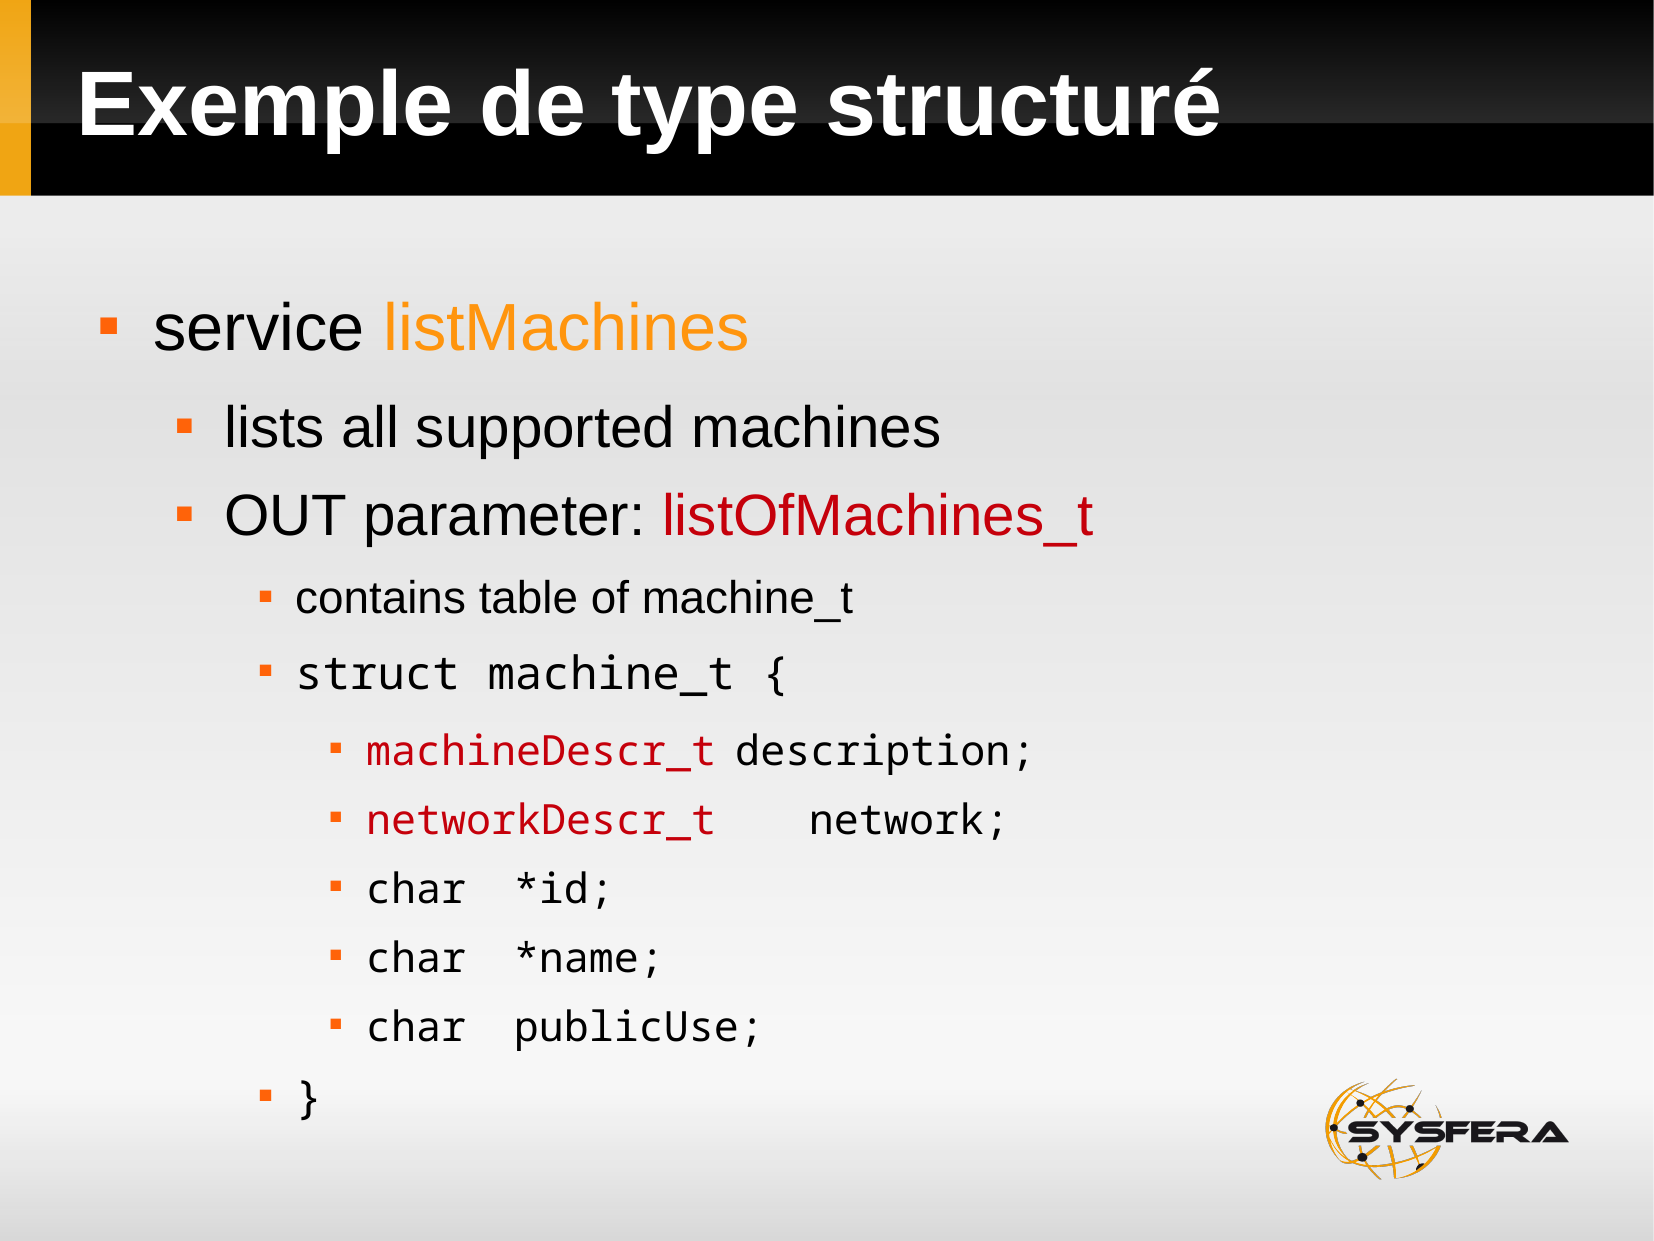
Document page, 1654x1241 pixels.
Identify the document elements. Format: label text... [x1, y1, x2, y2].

title Exemple de type structuré [76, 7, 1565, 200]
list service listMachines lists all supported machines OUT parameter: listOfMachines_t contains table of machine_t struct machine_t { machineDescr_t description; networkDescr_t network; char *id; char *name; char publicUse; } [82, 290, 1571, 1094]
picture [0, 0, 1654, 1241]
